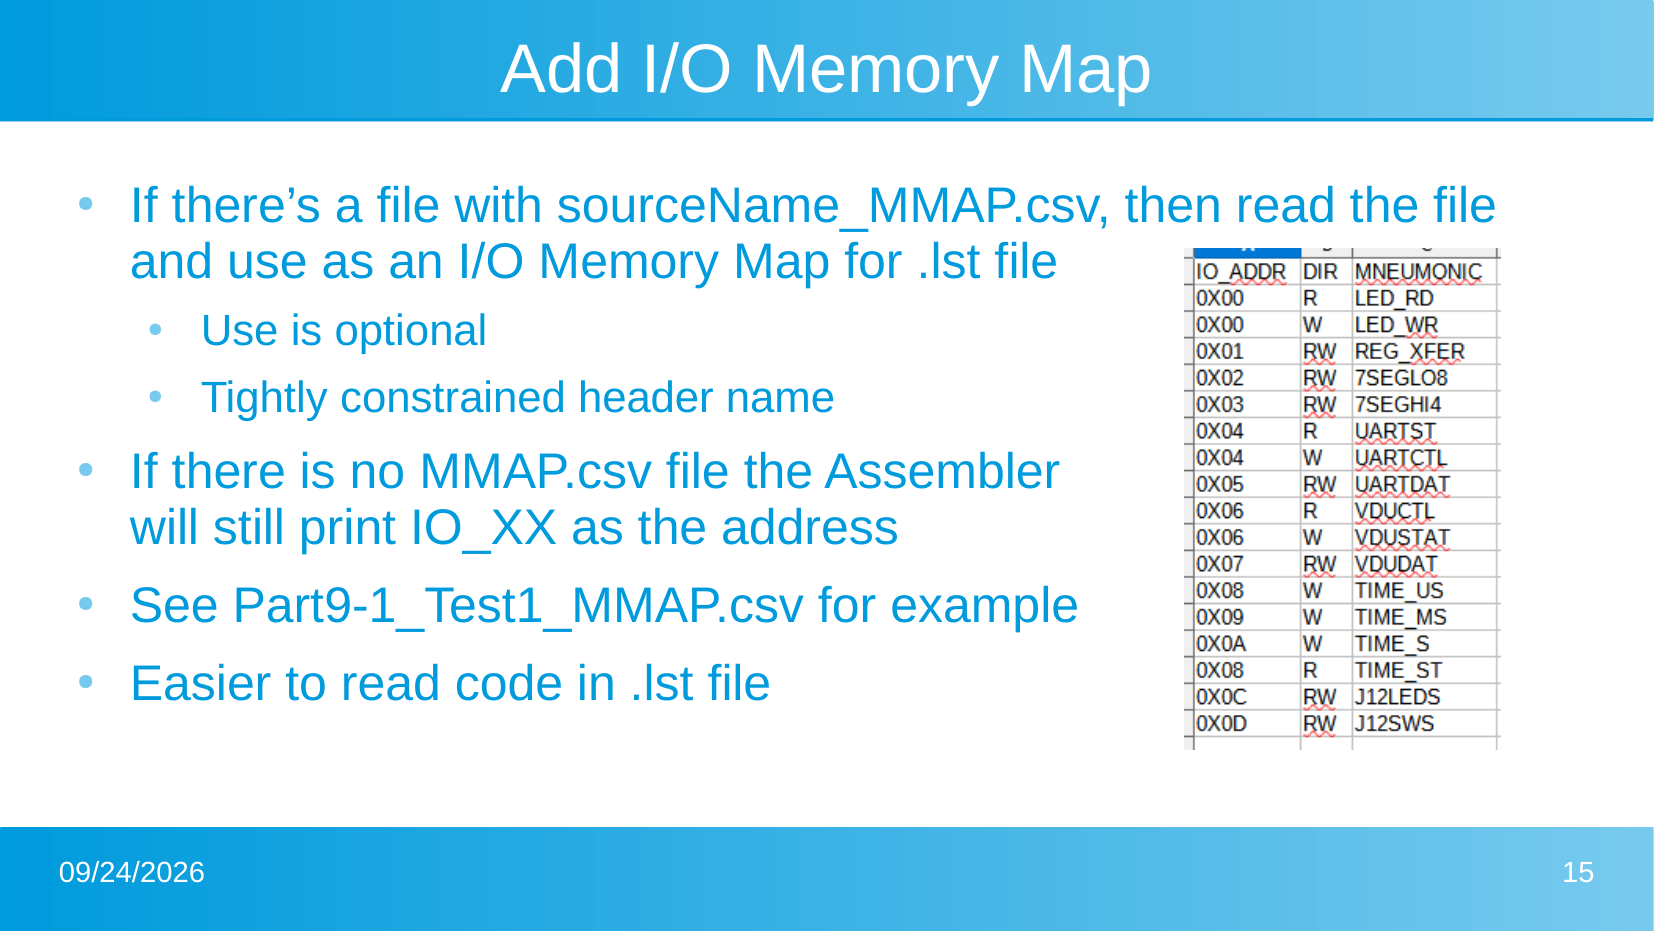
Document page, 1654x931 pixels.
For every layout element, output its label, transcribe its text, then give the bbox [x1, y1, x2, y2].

list If there’s a file with sourceName_MMAP.csv, then read the file and use as an I/O Memory Map for .lst file Use is optional Tightly constrained header name If there is no MMAP.csv file the Assembler will still print IO_XX as the address See Part9-1_Test1_MMAP.csv for example Easier to read code in .lst file [59, 177, 1595, 768]
title Add I/O Memory Map [59, 29, 1595, 108]
picture [1184, 248, 1501, 751]
